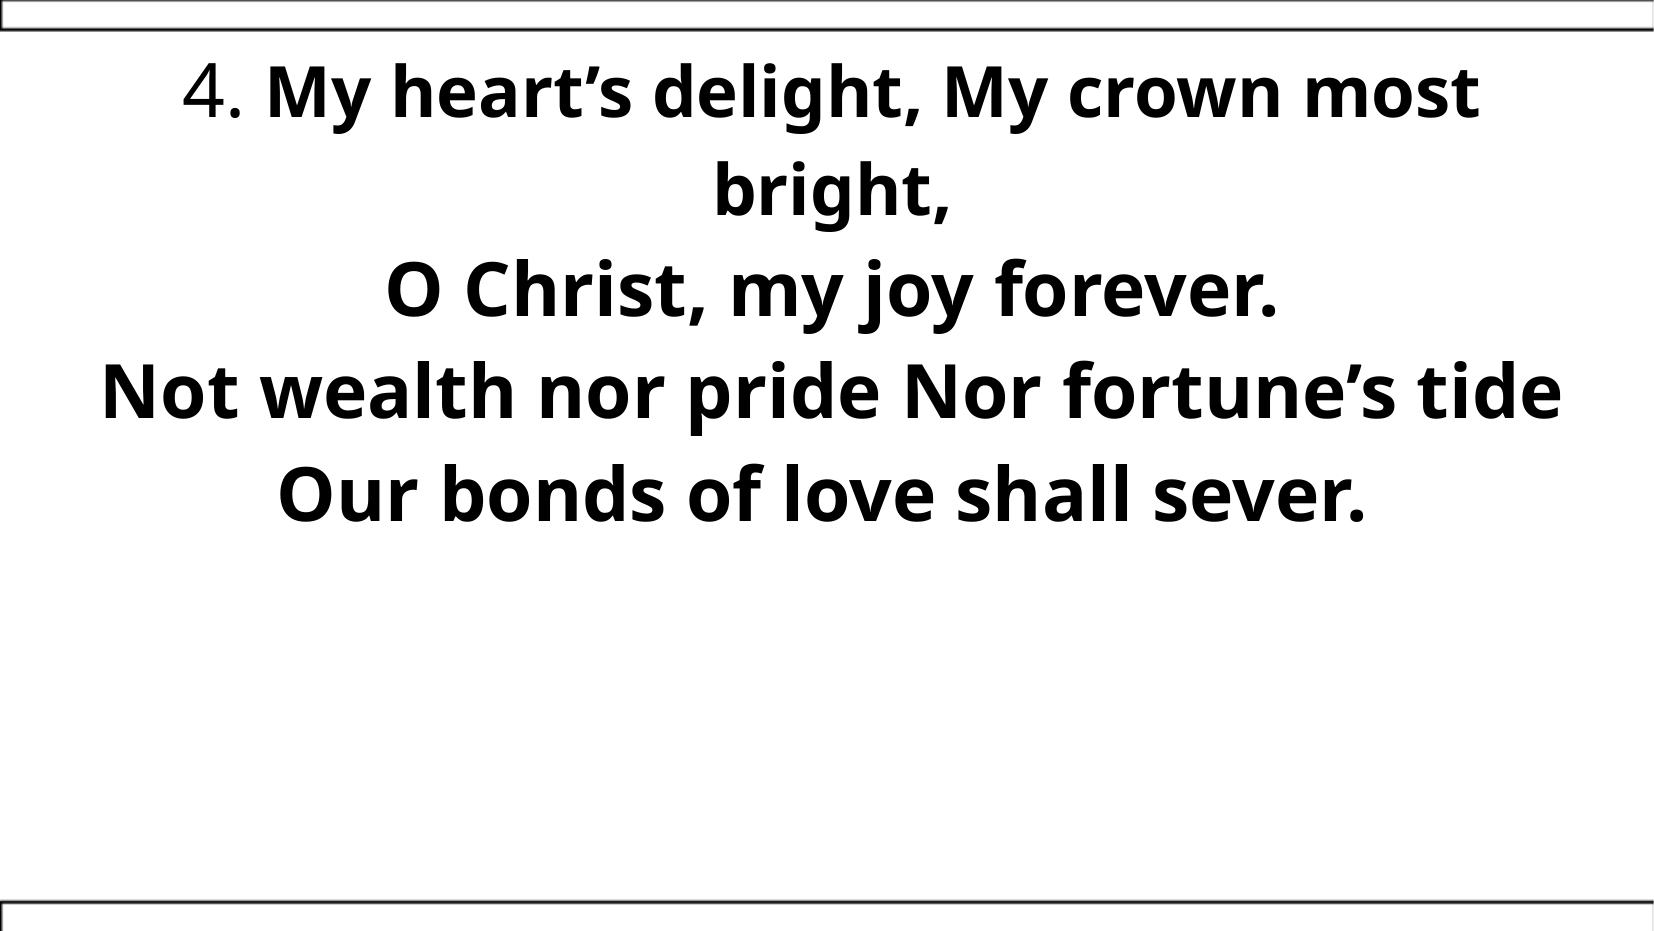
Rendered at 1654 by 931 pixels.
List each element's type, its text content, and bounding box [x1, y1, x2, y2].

picture [0, 0, 1654, 931]
text_box 4. My heart’s delight, My crown most bright, O Christ, my joy forever. Not wealth nor pride Nor fortune’s tide Our bonds of love shall sever. [75, 30, 1591, 445]
